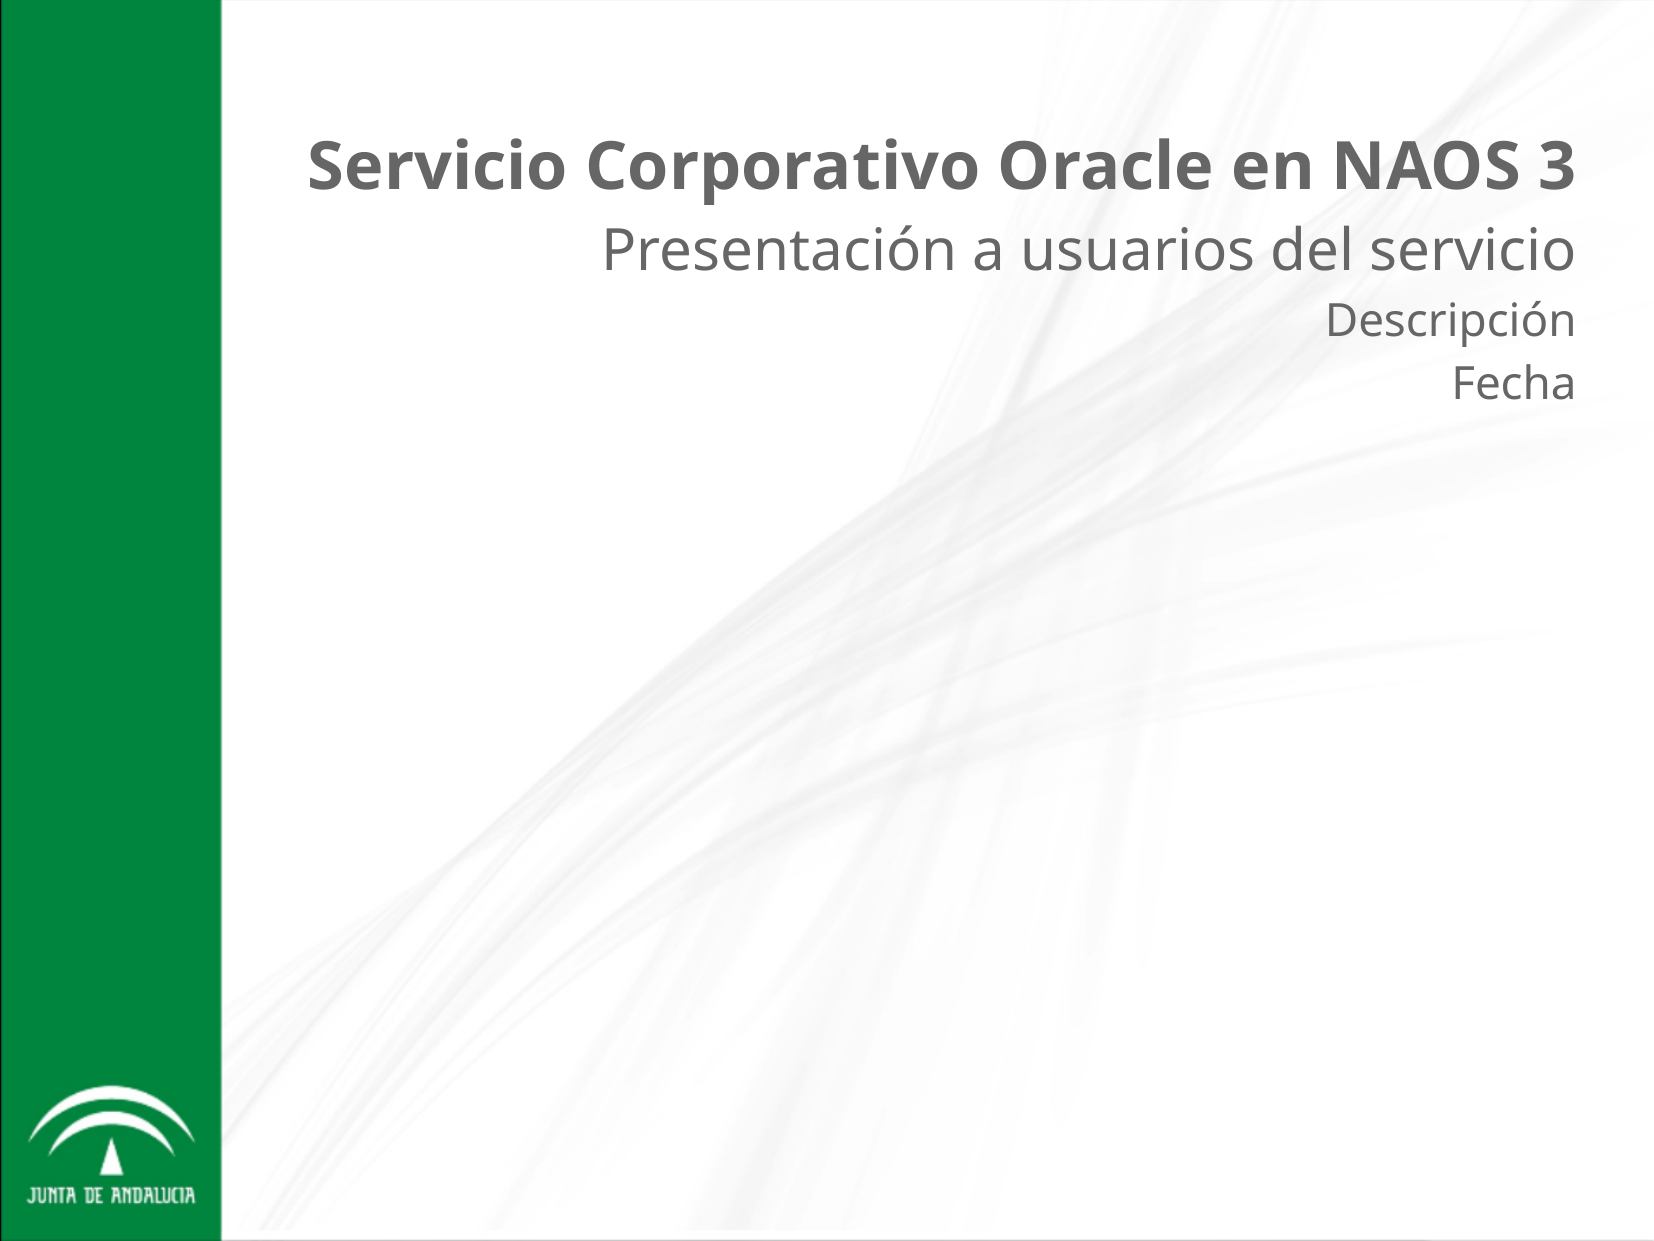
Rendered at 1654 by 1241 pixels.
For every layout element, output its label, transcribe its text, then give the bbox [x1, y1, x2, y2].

picture [0, 0, 1654, 1241]
subtitle Servicio Corporativo Oracle en NAOS 3 Presentación a usuarios del servicio Descripción Fecha [259, 37, 1577, 1123]
